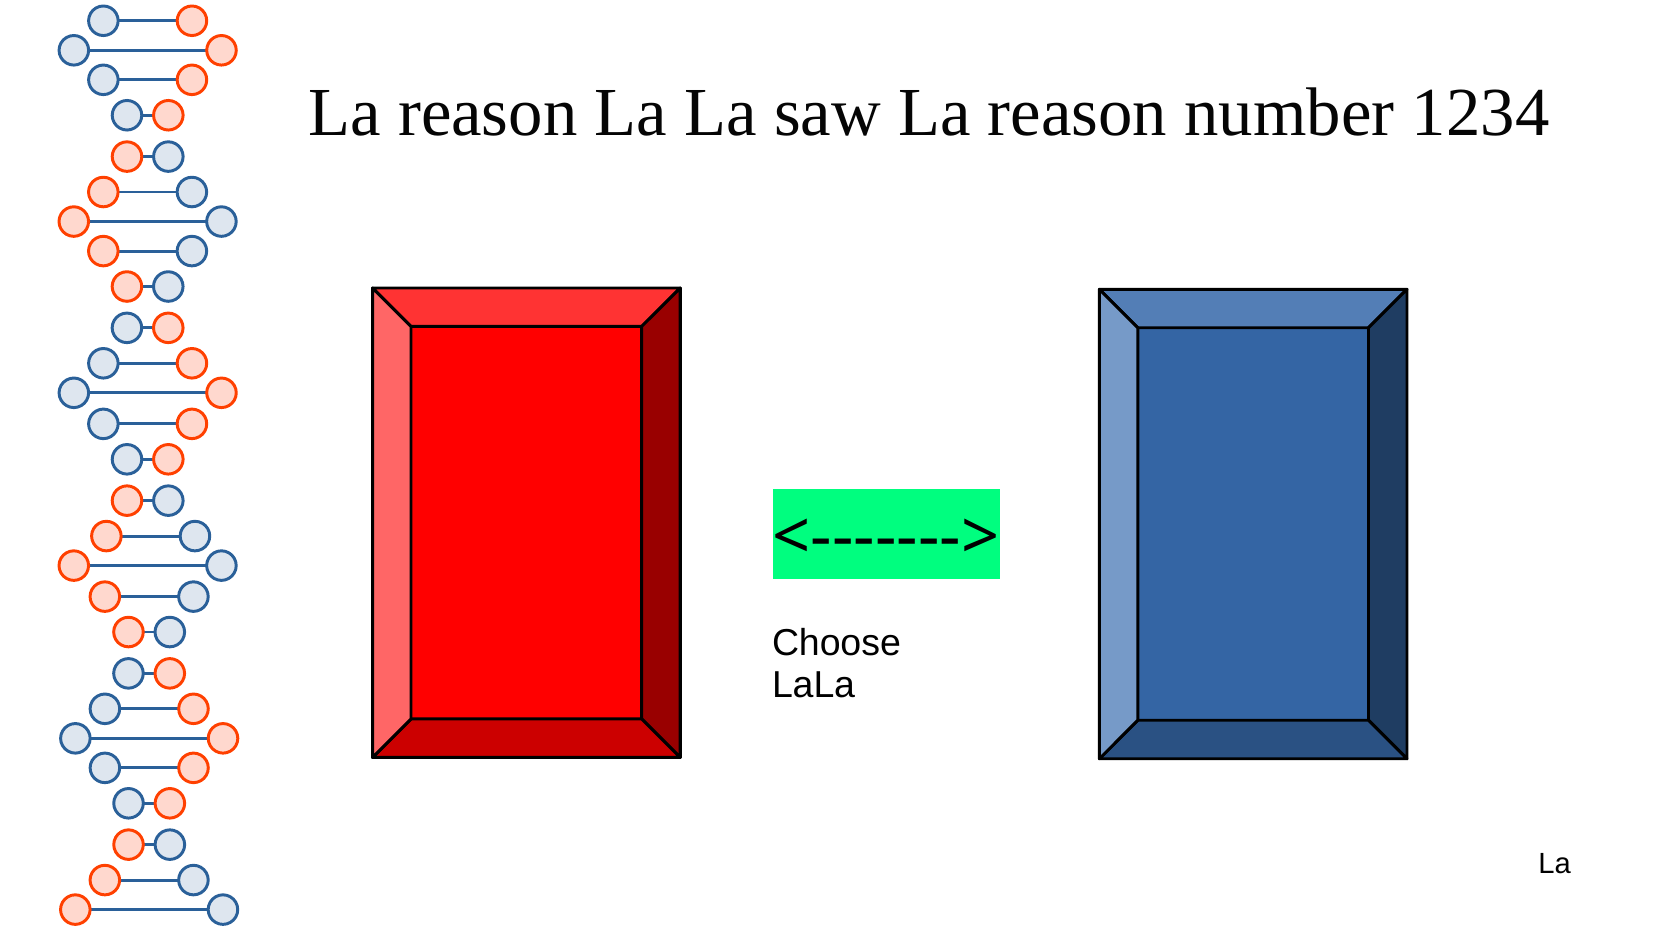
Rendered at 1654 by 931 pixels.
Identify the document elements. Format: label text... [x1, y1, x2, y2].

text_box Choose LaLa [757, 613, 1009, 792]
subtitle <-------> [703, 436, 1069, 632]
title La reason La La saw La reason number 1234 [265, 35, 1595, 189]
text_box [1101, 289, 1407, 759]
text_box [374, 288, 681, 758]
